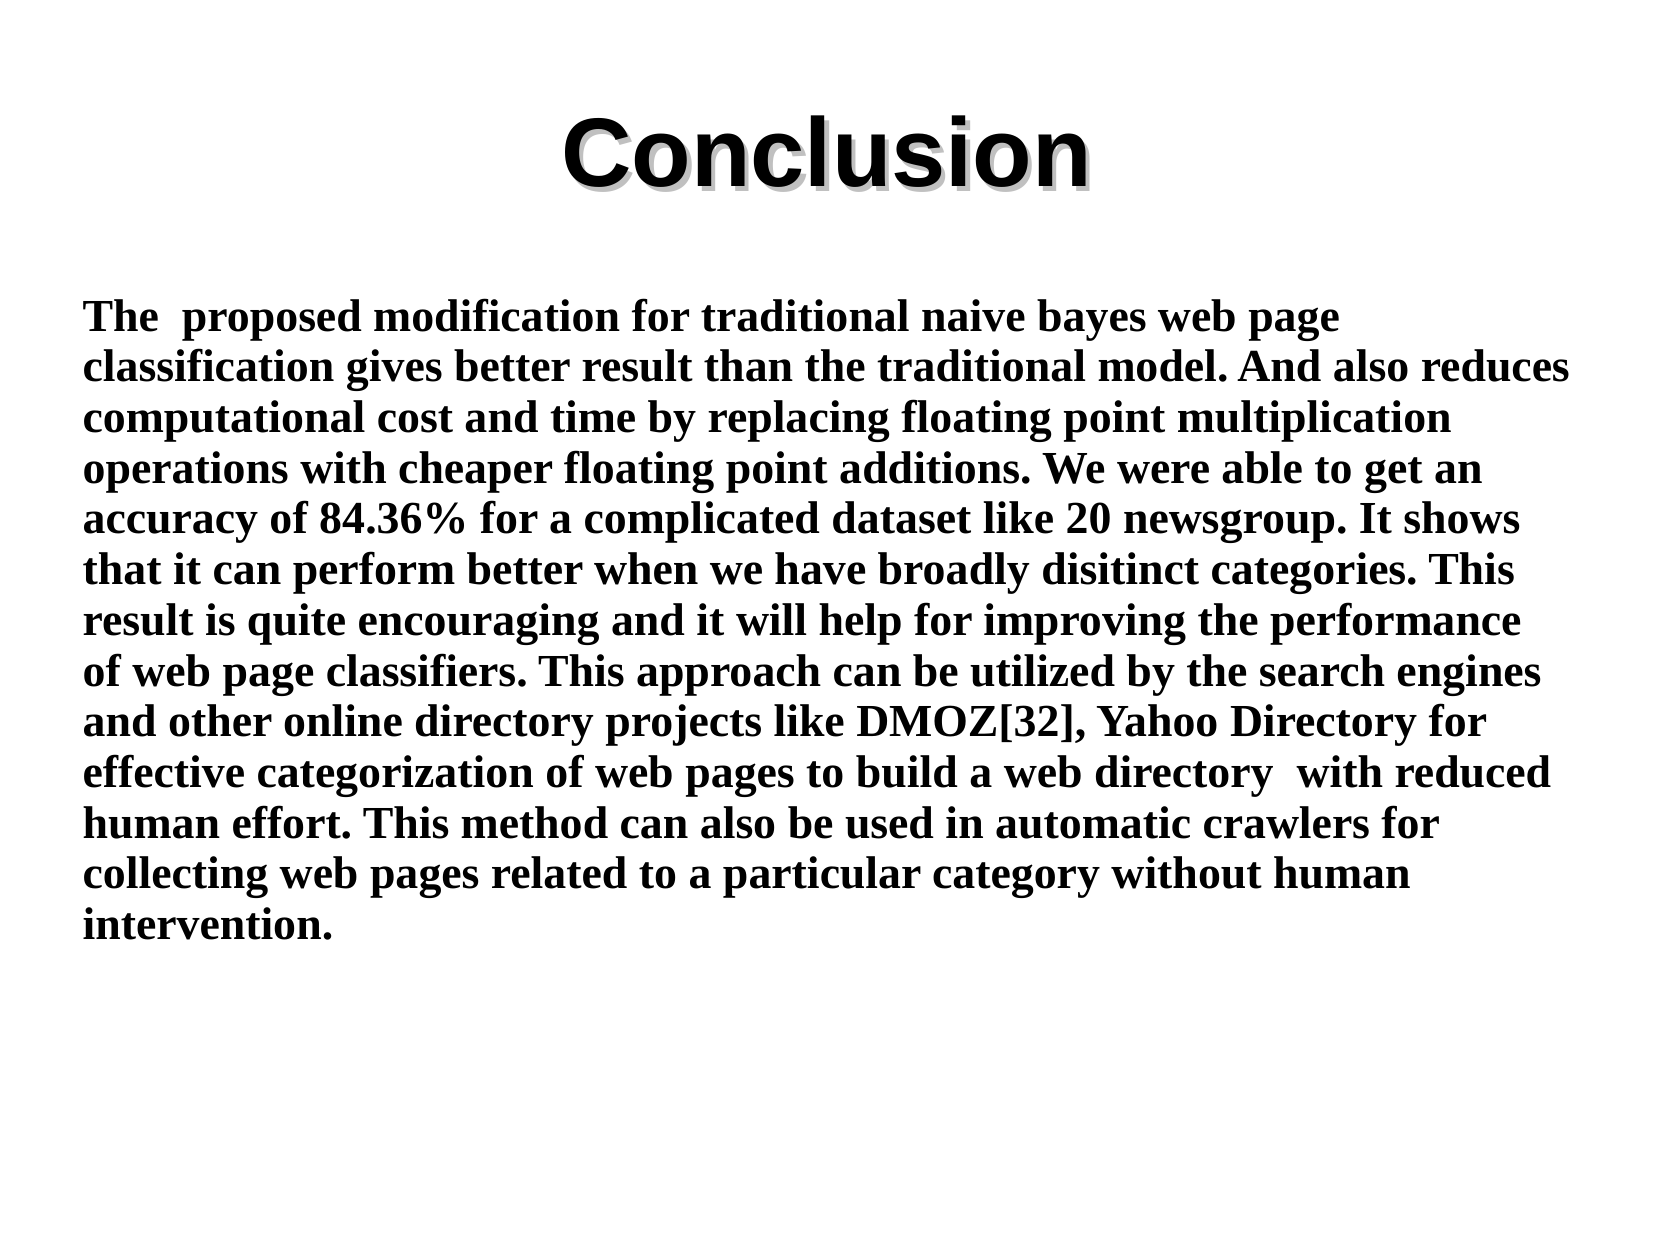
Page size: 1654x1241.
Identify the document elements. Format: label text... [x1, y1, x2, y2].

list The proposed modification for traditional naive bayes web page classification gives better result than the traditional model. And also reduces computational cost and time by replacing floating point multiplication operations with cheaper floating point additions. We were able to get an accuracy of 84.36% for a complicated dataset like 20 newsgroup. It shows that it can perform better when we have broadly disitinct categories. This result is quite encouraging and it will help for improving the performance of web page classifiers. This approach can be utilized by the search engines and other online directory projects like DMOZ[32], Yahoo Directory for effective categorization of web pages to build a web directory with reduced human effort. This method can also be used in automatic crawlers for collecting web pages related to a particular category without human intervention. [82, 290, 1571, 1010]
title Conclusion [82, 49, 1571, 257]
